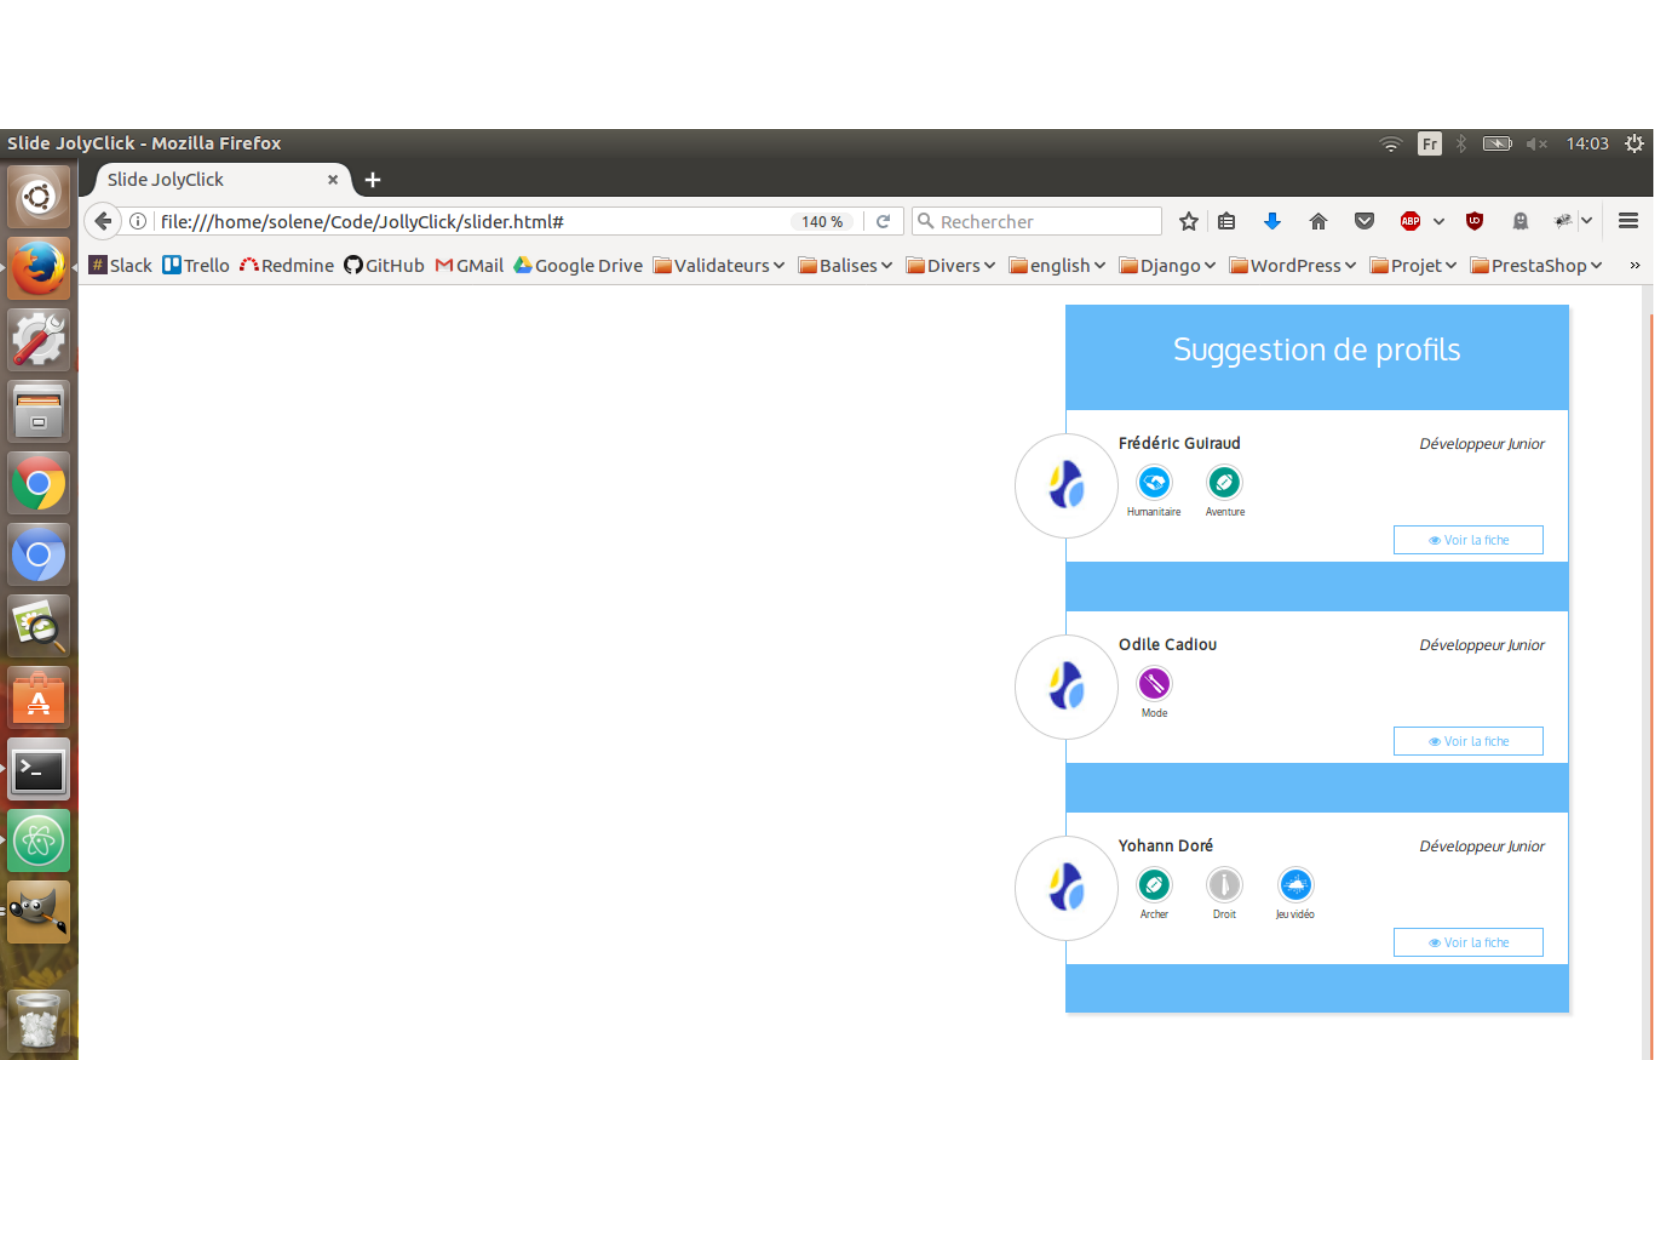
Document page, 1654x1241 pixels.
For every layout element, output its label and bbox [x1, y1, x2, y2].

picture [0, 129, 1654, 1060]
